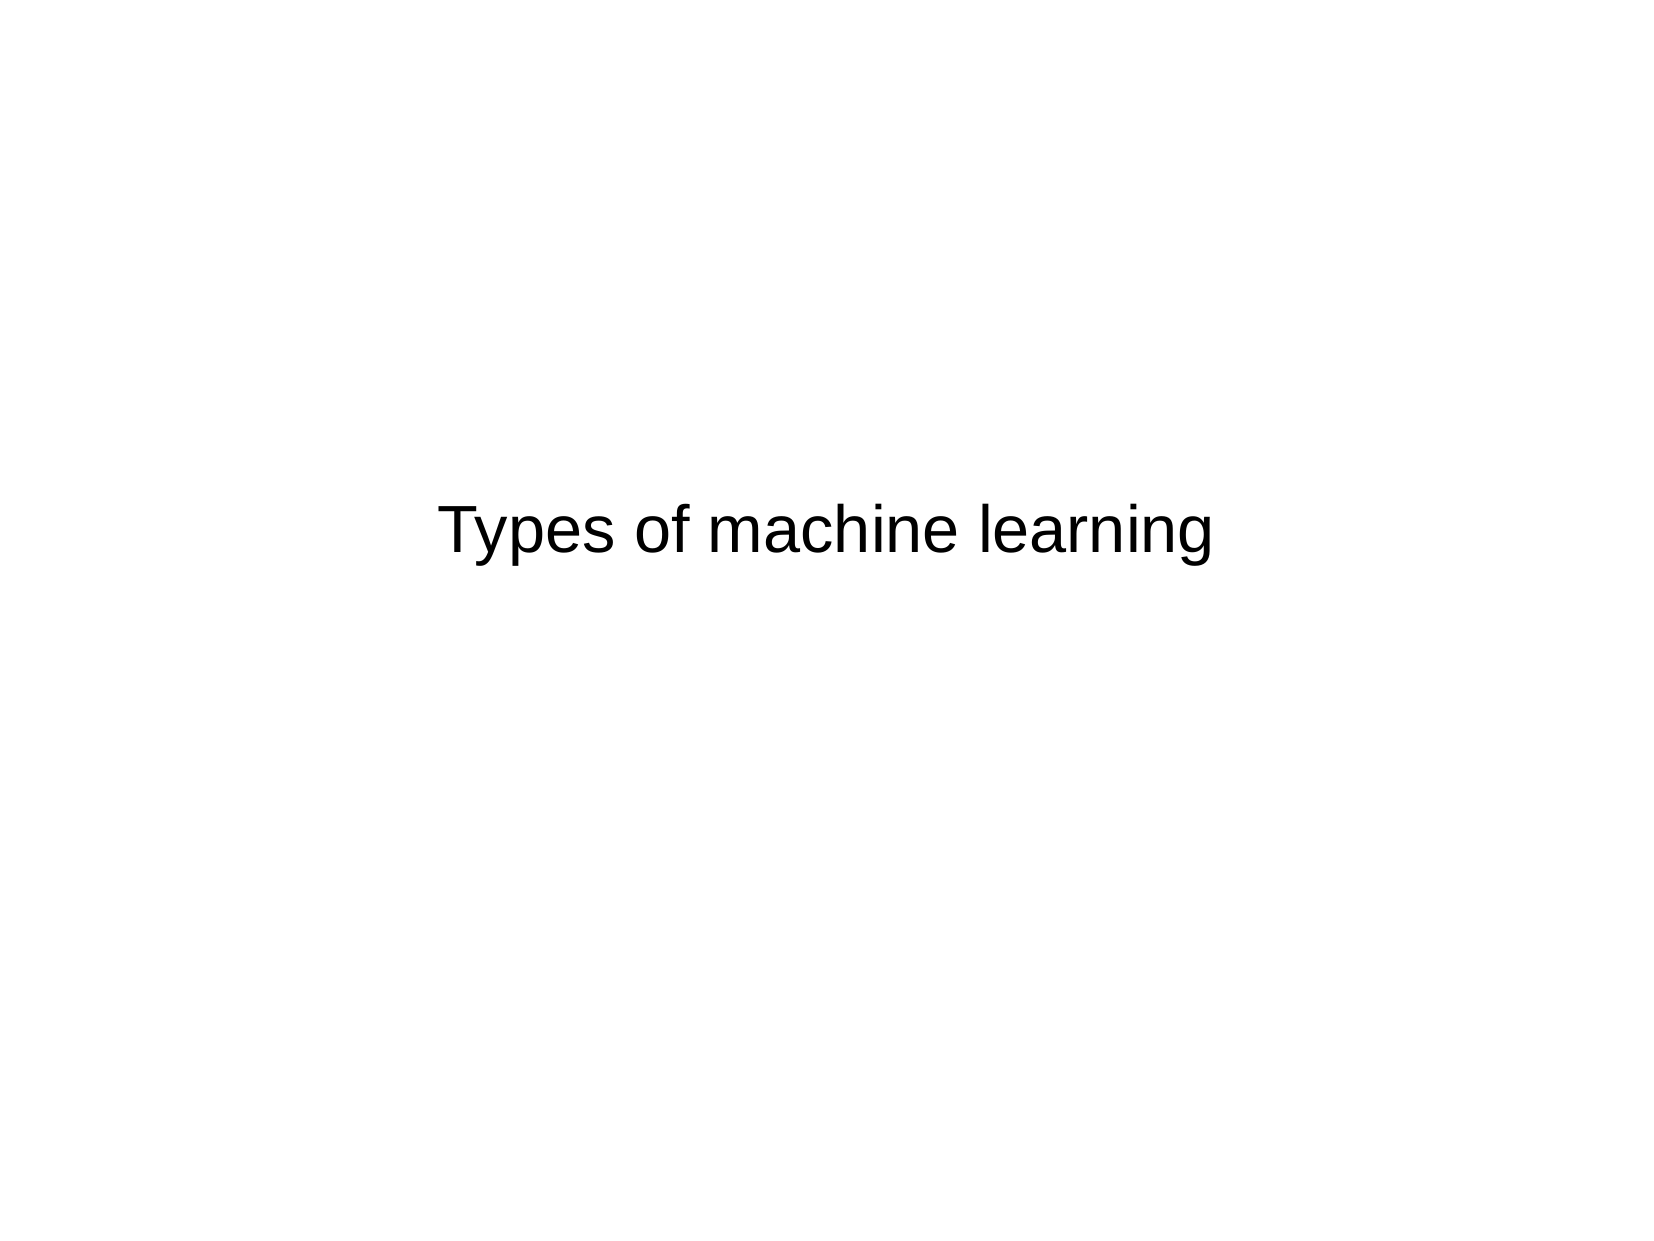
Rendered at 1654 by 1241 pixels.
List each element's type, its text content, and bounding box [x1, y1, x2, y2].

subtitle Types of machine learning [82, 49, 1571, 1010]
